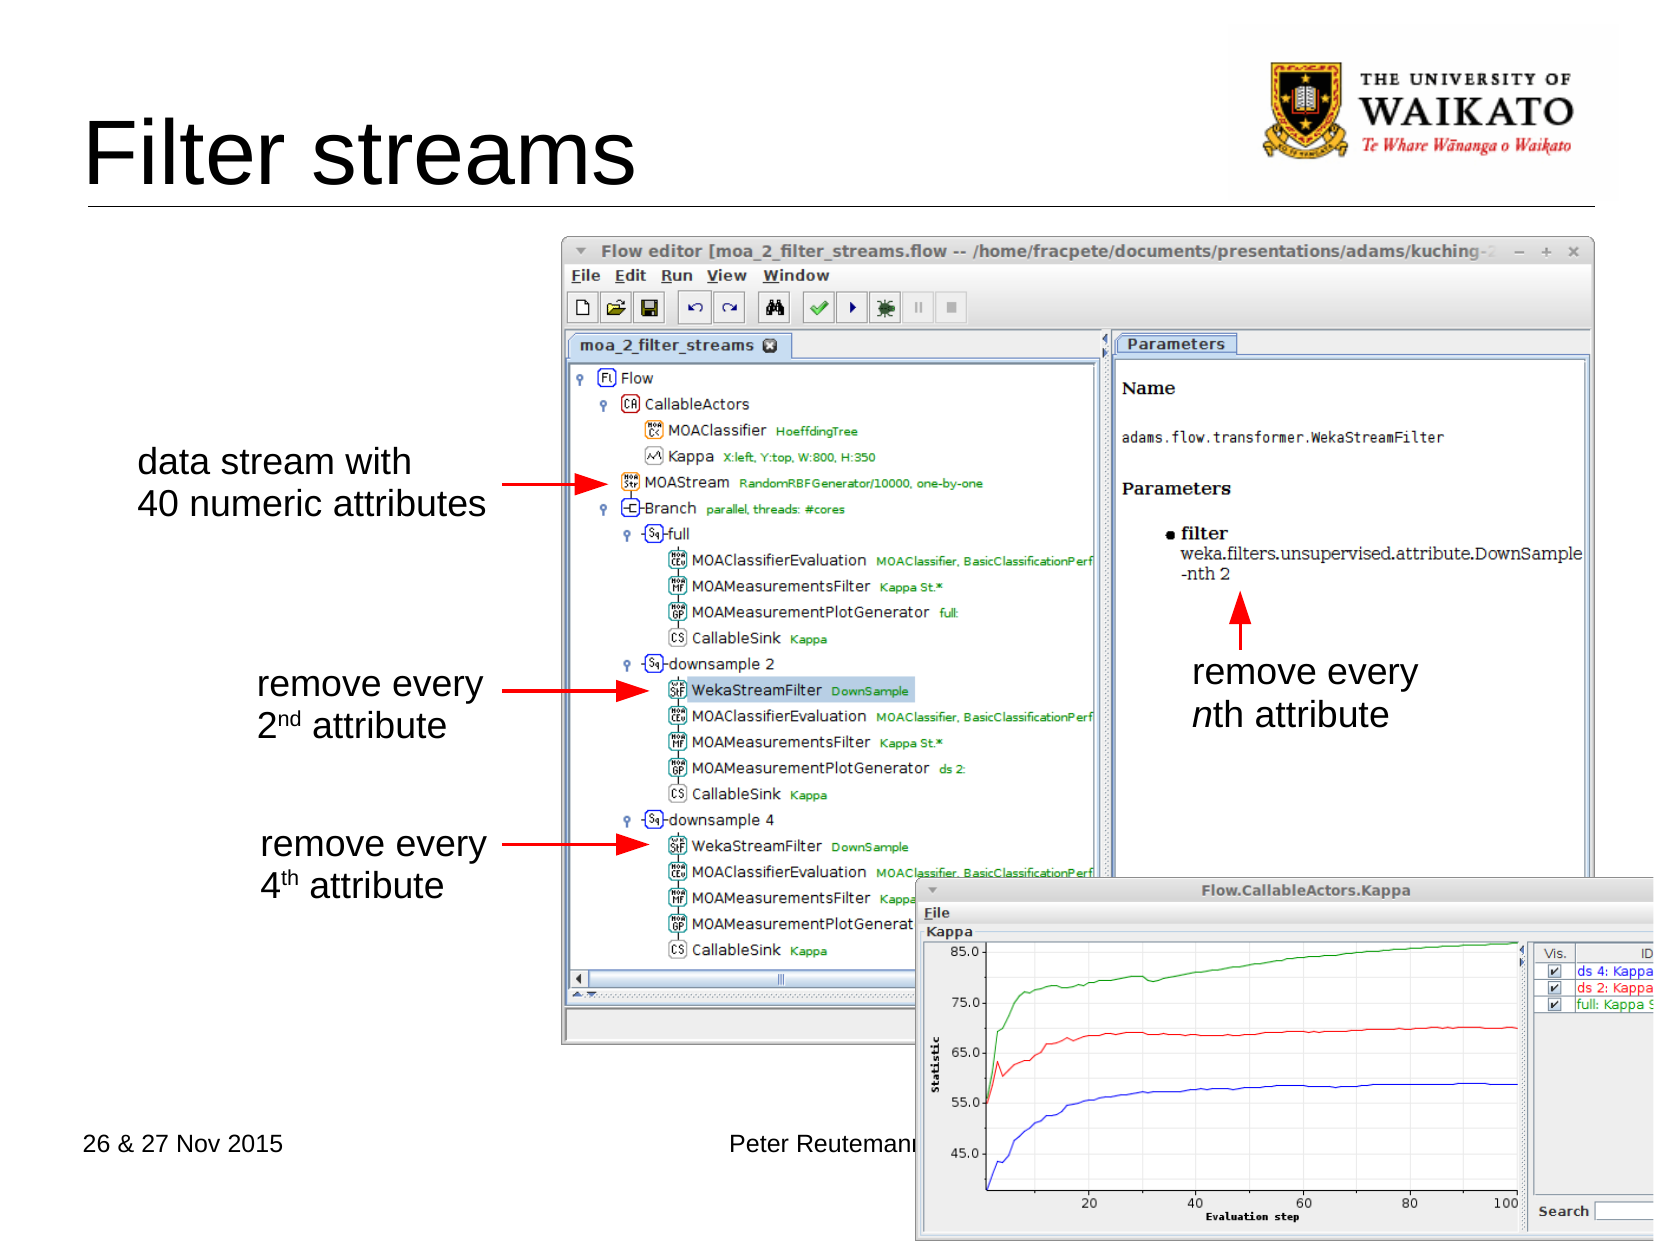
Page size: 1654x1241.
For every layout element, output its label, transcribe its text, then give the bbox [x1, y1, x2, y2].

picture [561, 236, 1654, 1241]
text_box remove every 2nd attribute [242, 655, 499, 756]
picture [1228, 24, 1619, 201]
text_box remove every nth attribute [1177, 643, 1445, 743]
text_box remove every 4th attribute [245, 815, 502, 916]
text_box data stream with 40 numeric attributes [122, 432, 502, 532]
title Filter streams [82, 49, 1571, 257]
